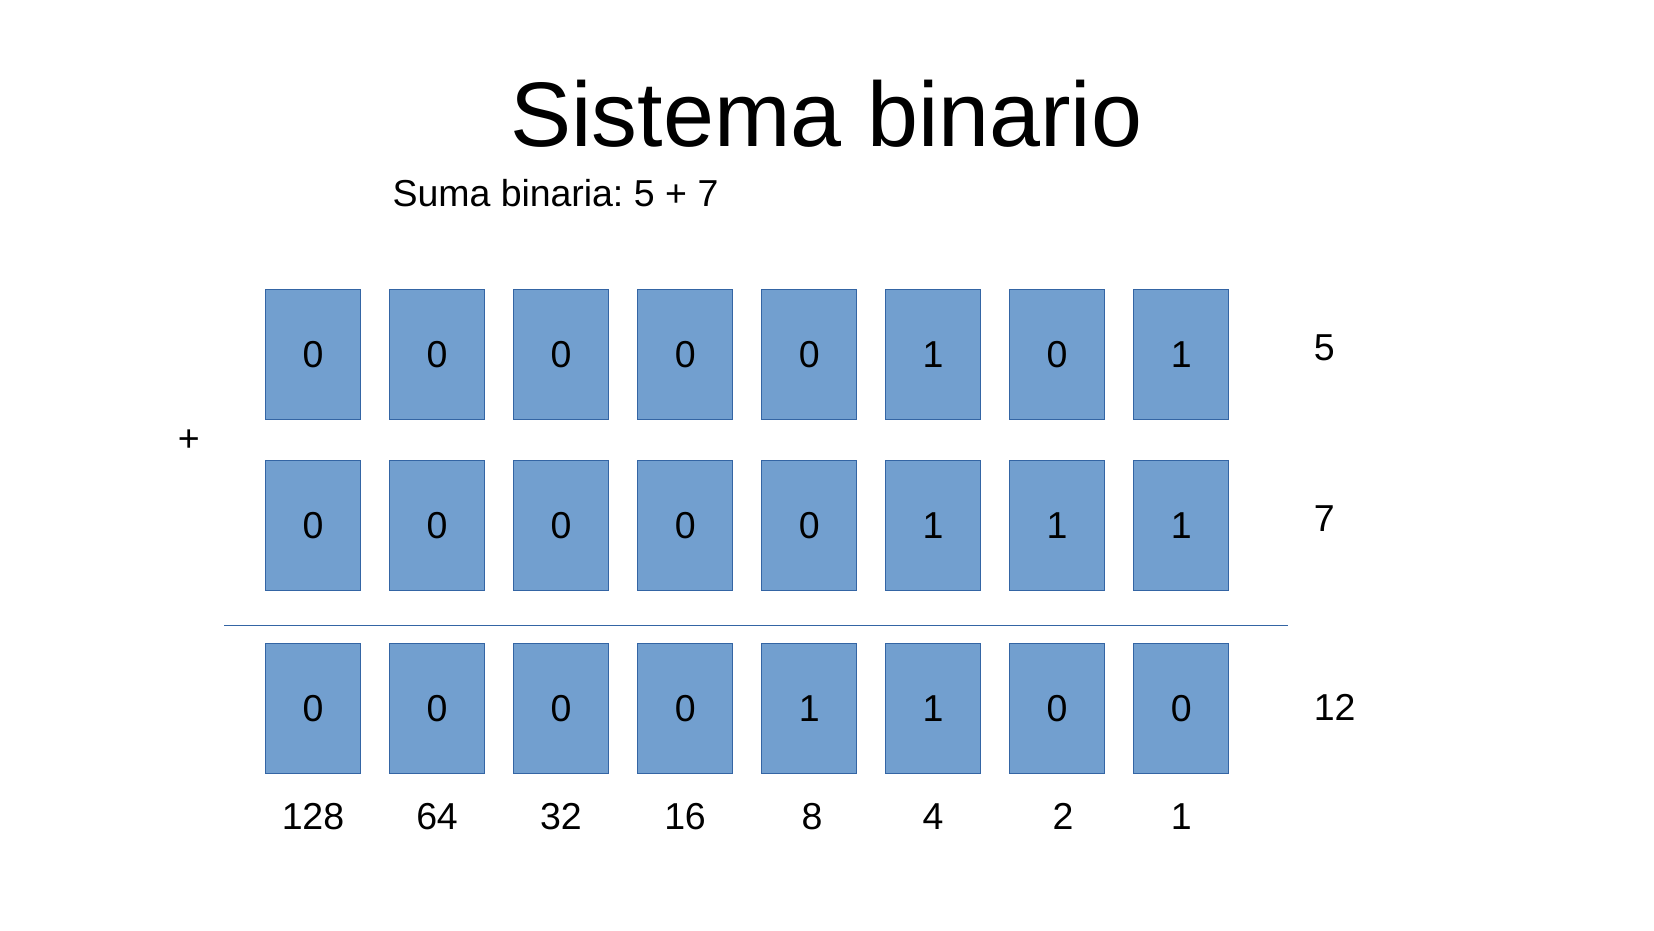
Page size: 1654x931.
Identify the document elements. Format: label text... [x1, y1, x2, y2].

text_box 0 [761, 460, 857, 591]
text_box 1 [1009, 460, 1105, 591]
text_box 0 [265, 460, 361, 591]
title Sistema binario [82, 37, 1571, 193]
text_box Suma binaria: 5 + 7 [377, 165, 1193, 223]
text_box 0 [1009, 643, 1105, 774]
text_box 1 [1133, 289, 1229, 420]
text_box 0 [389, 460, 485, 591]
text_box 1 [761, 643, 857, 774]
text_box 4 [897, 787, 969, 845]
text_box 0 [1009, 289, 1105, 420]
text_box 1 [885, 289, 981, 420]
text_box 64 [389, 787, 485, 845]
text_box 0 [513, 643, 609, 774]
text_box 0 [637, 289, 733, 420]
text_box 0 [761, 289, 857, 420]
text_box 0 [265, 643, 361, 774]
text_box 16 [637, 787, 733, 845]
text_box 1 [1145, 787, 1217, 845]
text_box 1 [885, 643, 981, 774]
text_box + [135, 409, 243, 467]
text_box 0 [637, 460, 733, 591]
text_box 0 [1133, 643, 1229, 774]
text_box 7 [1299, 490, 1382, 547]
text_box 0 [513, 289, 609, 420]
text_box 128 [259, 787, 367, 845]
text_box 1 [885, 460, 981, 591]
text_box 12 [1299, 679, 1382, 736]
text_box 0 [265, 289, 361, 420]
text_box 0 [389, 643, 485, 774]
text_box 1 [1133, 460, 1229, 591]
text_box 2 [1027, 787, 1099, 845]
text_box 8 [767, 787, 857, 845]
text_box 5 [1299, 318, 1382, 376]
text_box 0 [637, 643, 733, 774]
text_box 0 [513, 460, 609, 591]
text_box 0 [389, 289, 485, 420]
text_box 32 [507, 787, 615, 845]
